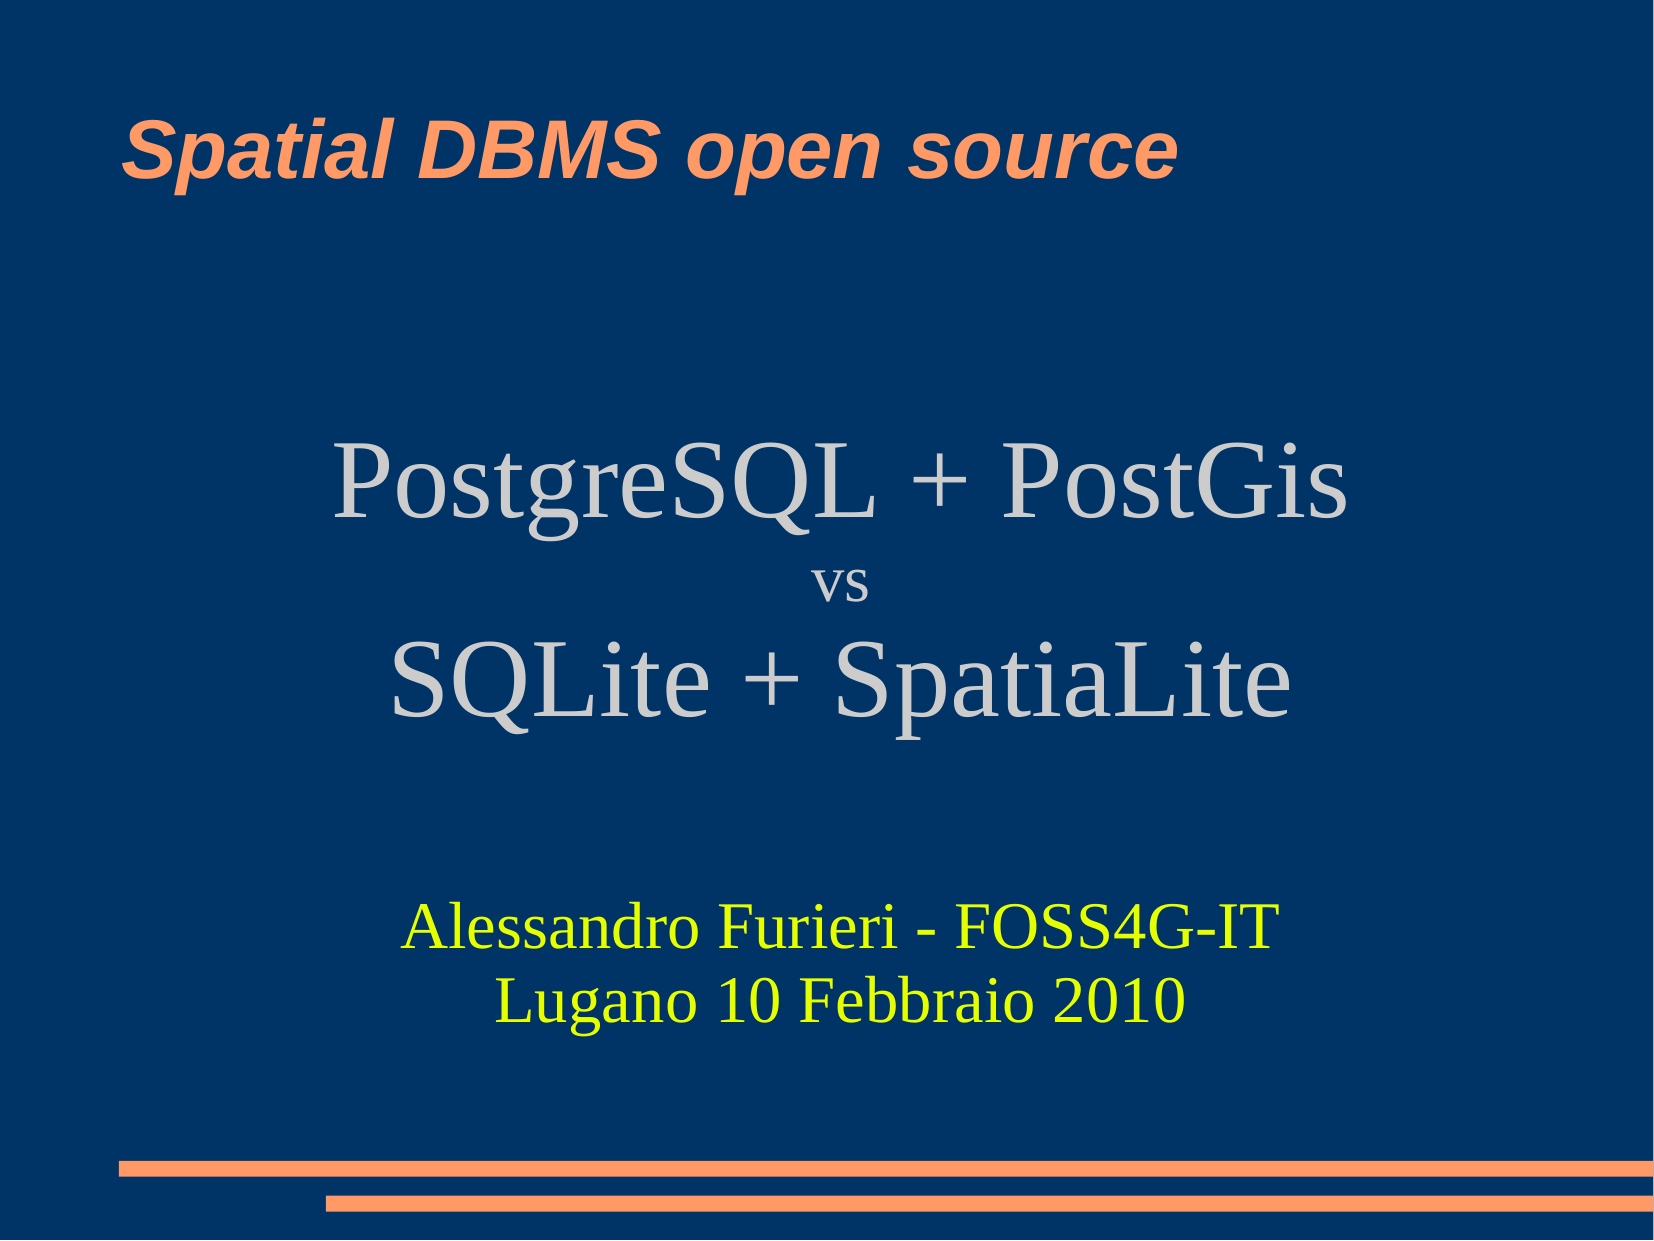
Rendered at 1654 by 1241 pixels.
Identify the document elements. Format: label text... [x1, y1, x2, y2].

subtitle PostgreSQL + PostGis vs SQLite + SpatiaLite Alessandro Furieri - FOSS4G-IT Lugano 10 Febbraio 2010 [121, 329, 1561, 1125]
title Spatial DBMS open source [121, 53, 1534, 246]
